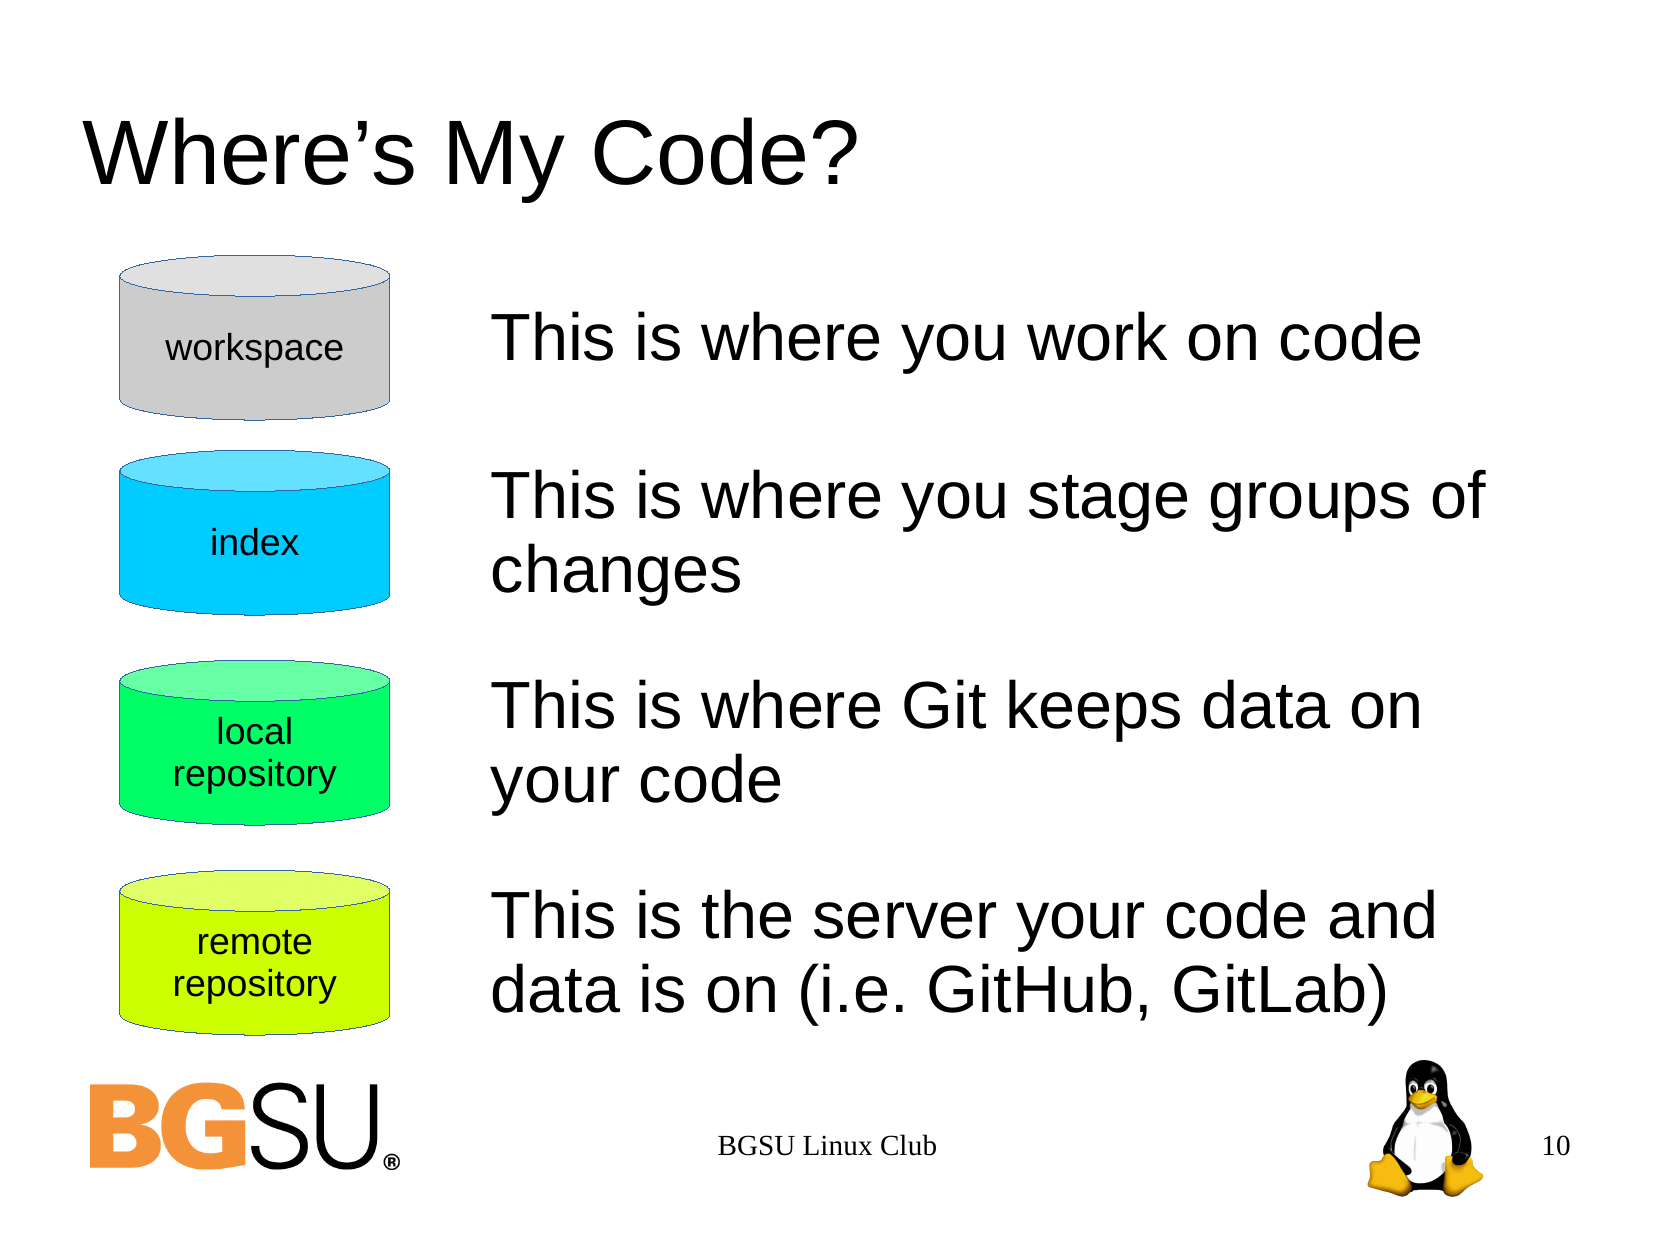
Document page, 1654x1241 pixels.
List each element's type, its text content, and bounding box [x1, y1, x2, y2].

picture [90, 1082, 409, 1171]
list This is where you work on code [419, 255, 1571, 421]
list This is where Git keeps data on your code [419, 659, 1571, 825]
picture [1365, 1057, 1486, 1201]
list This is the server your code and data is on (i.e. GitHub, GitLab) [420, 870, 1571, 1036]
text_box index [119, 471, 390, 616]
text_box workspace [119, 277, 390, 421]
text_box local repository [119, 682, 390, 826]
list This is where you stage groups of changes [419, 449, 1571, 615]
title Where’s My Code? [82, 49, 1571, 257]
text_box remote repository [119, 892, 390, 1036]
